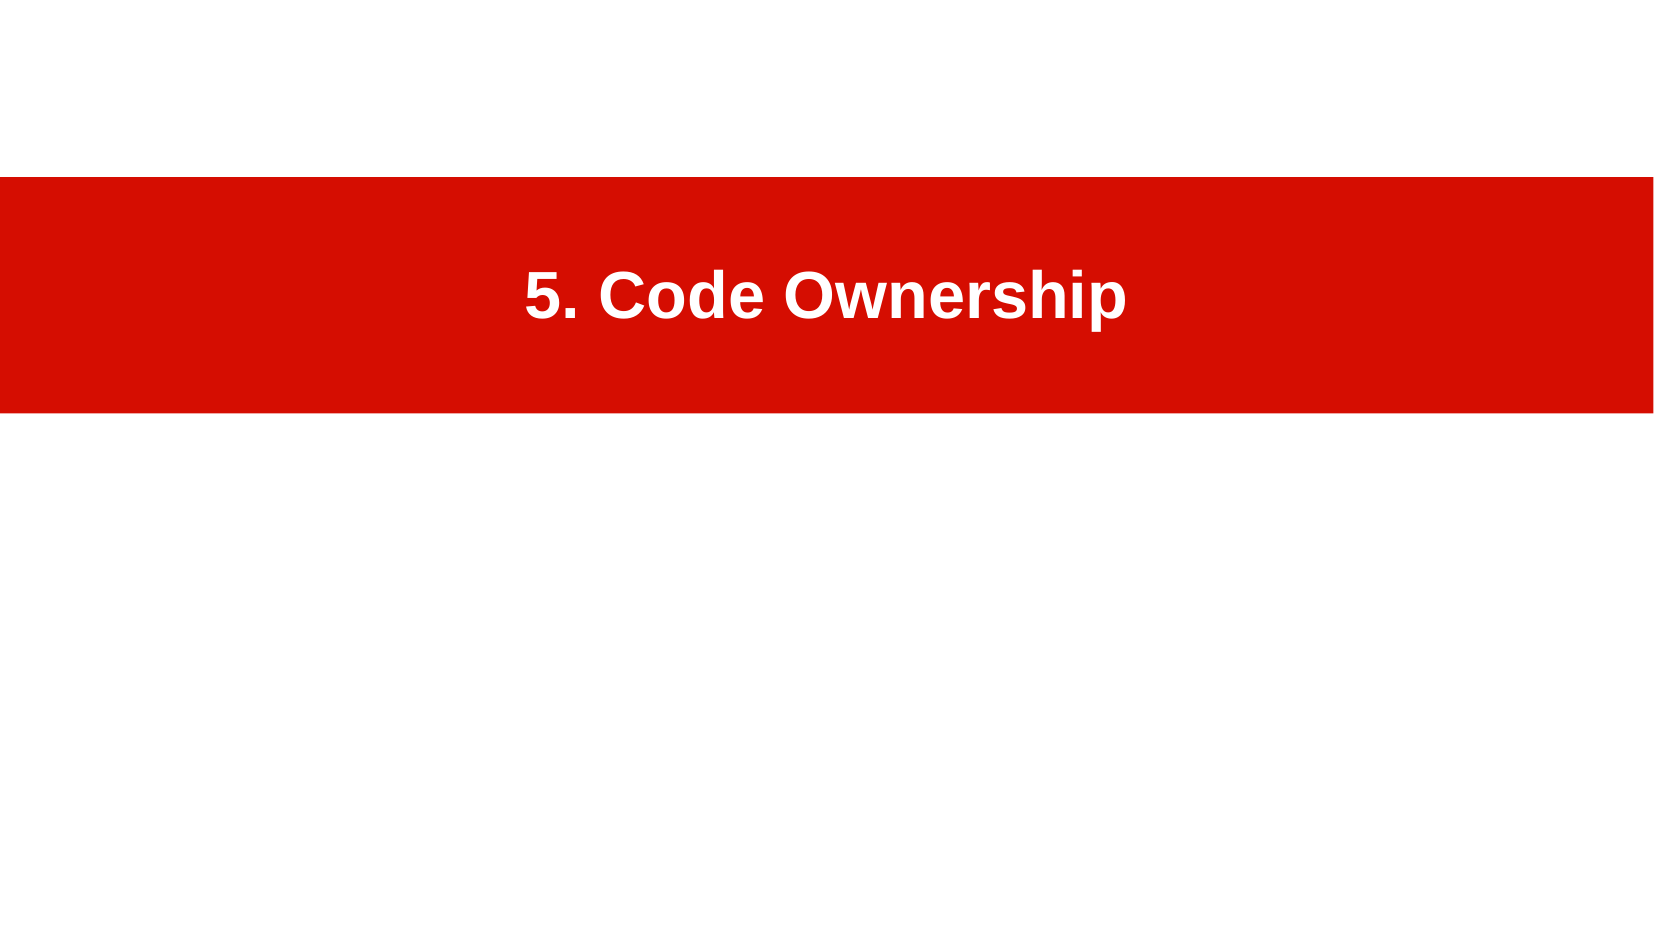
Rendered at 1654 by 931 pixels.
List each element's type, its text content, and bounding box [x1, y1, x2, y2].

title 5. Code Ownership [0, 177, 1654, 414]
